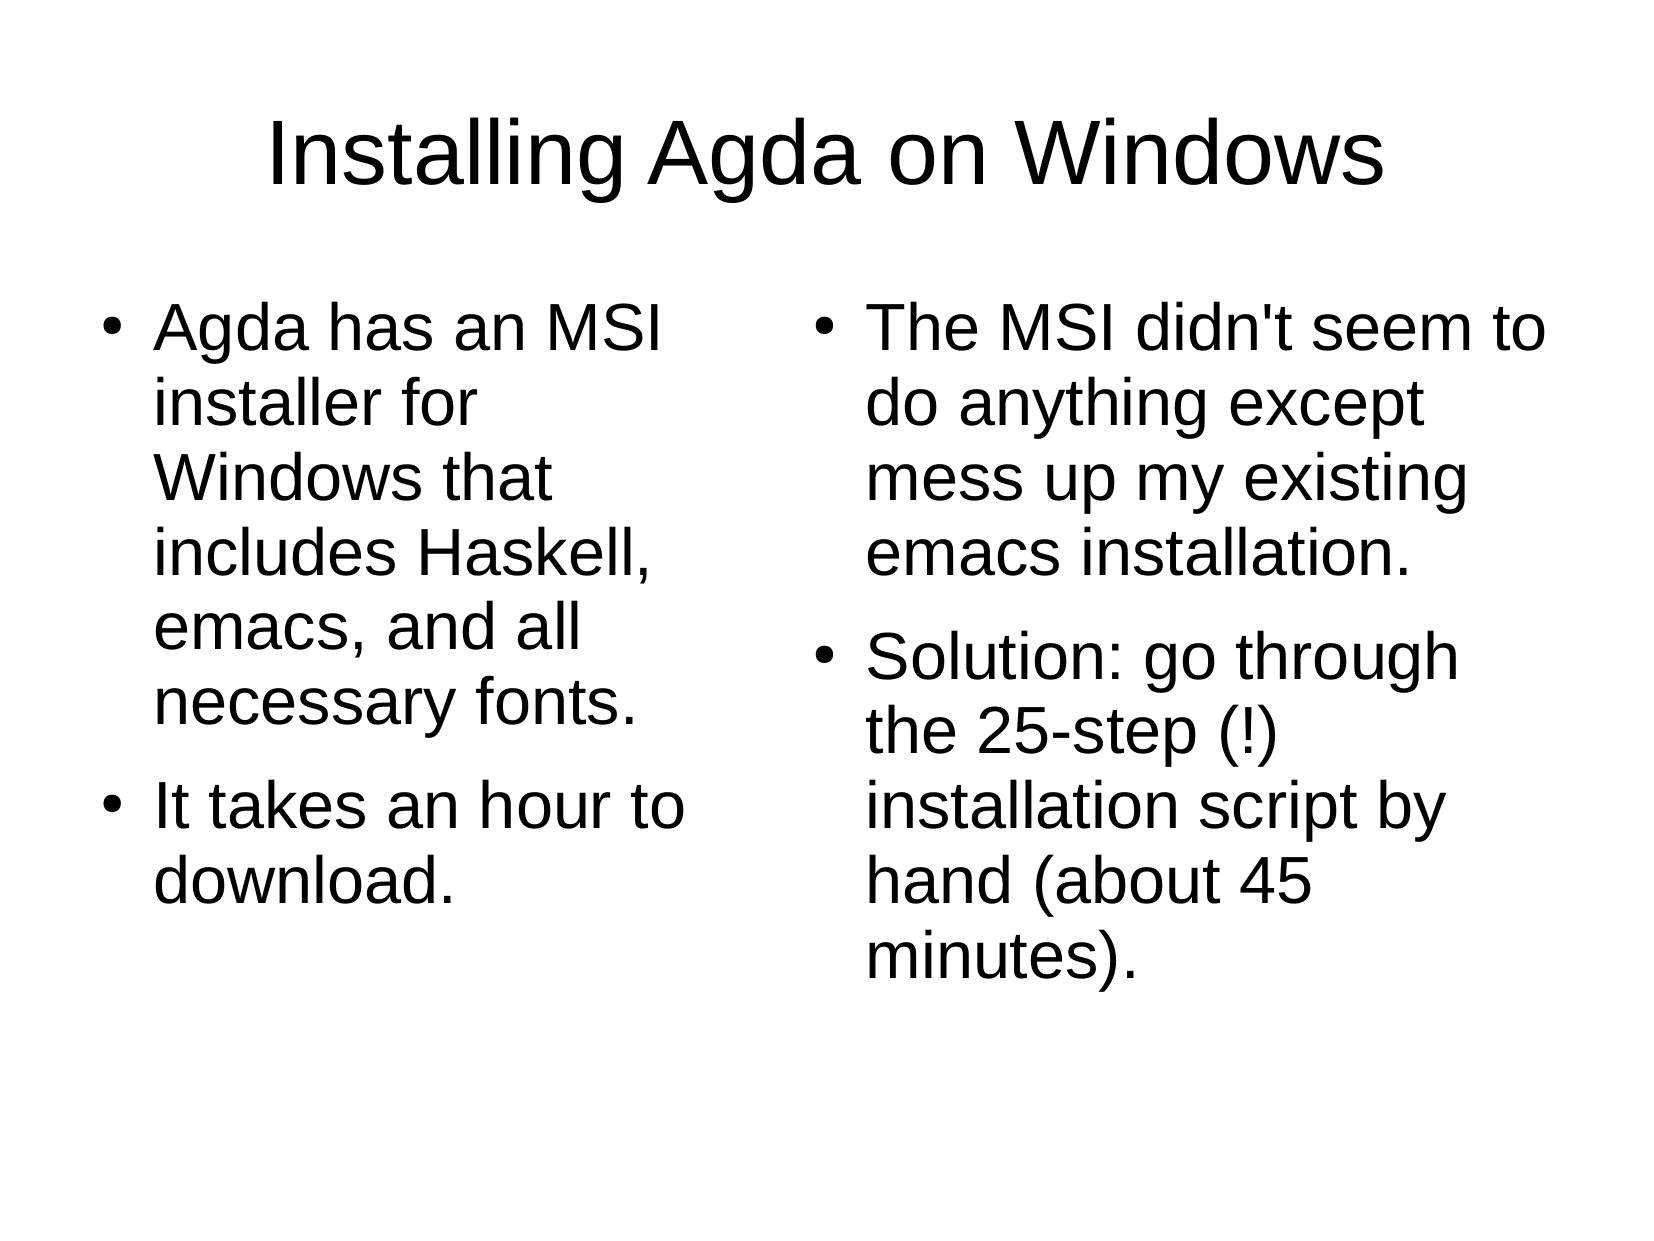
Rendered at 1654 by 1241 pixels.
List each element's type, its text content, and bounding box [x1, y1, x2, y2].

list The MSI didn't seem to do anything except mess up my existing emacs installation. Solution: go through the 25-step (!) installation script by hand (about 45 minutes). [795, 290, 1572, 1156]
list Agda has an MSI installer for Windows that includes Haskell, emacs, and all necessary fonts. It takes an hour to download. [82, 290, 691, 1109]
title Installing Agda on Windows [82, 49, 1571, 257]
